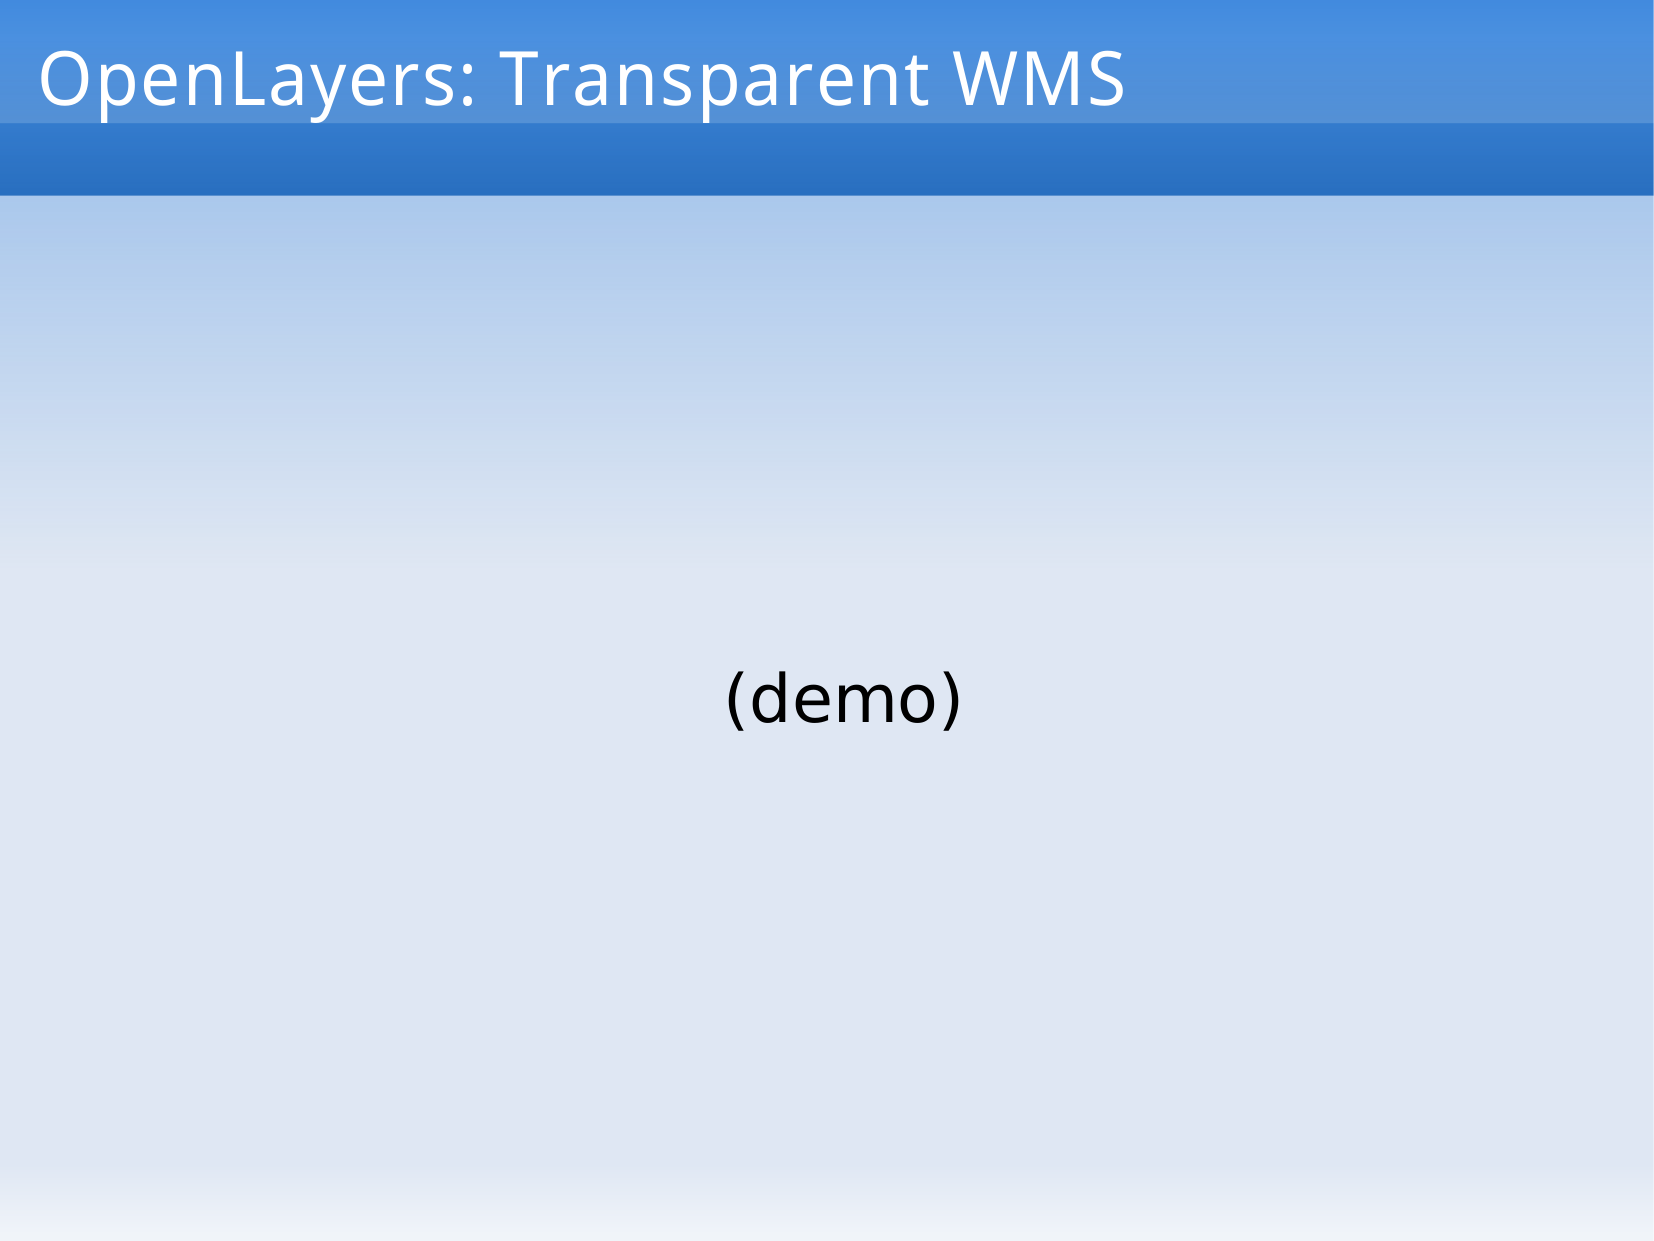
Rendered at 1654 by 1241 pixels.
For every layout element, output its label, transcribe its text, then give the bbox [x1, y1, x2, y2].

title OpenLayers: Transparent WMS [37, 2, 1463, 151]
subtitle (demo) [82, 290, 1571, 1109]
picture [0, 0, 1654, 1241]
